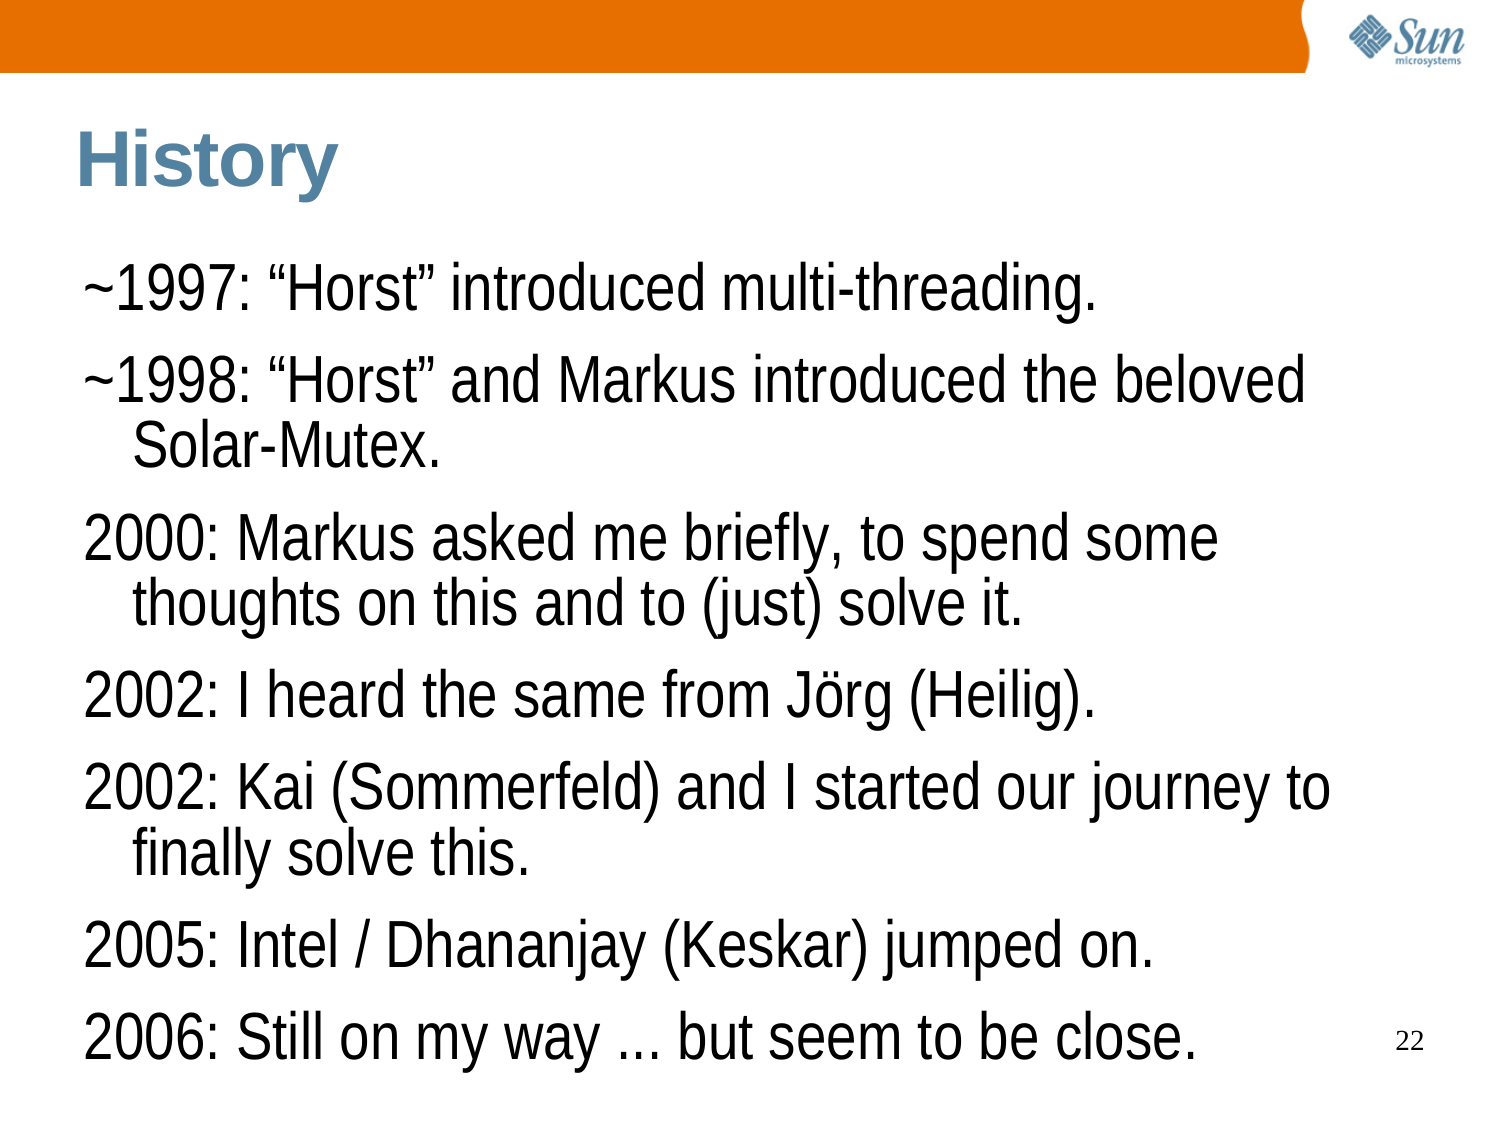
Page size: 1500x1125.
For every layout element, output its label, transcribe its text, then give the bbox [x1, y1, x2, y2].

title History [75, 123, 1437, 227]
list ~1997: “Horst” introduced multi-threading. ~1998: “Horst” and Markus introduced the beloved Solar-Mutex. 2000: Markus asked me briefly, to spend some thoughts on this and to (just) solve it. 2002: I heard the same from Jörg (Heilig). 2002: Kai (Sommerfeld) and I started our journey to finally solve this. 2005: Intel / Dhananjay (Keskar) jumped on. 2006: Still on my way ... but seem to be close. [64, 258, 1401, 1073]
picture [0, 0, 1500, 73]
